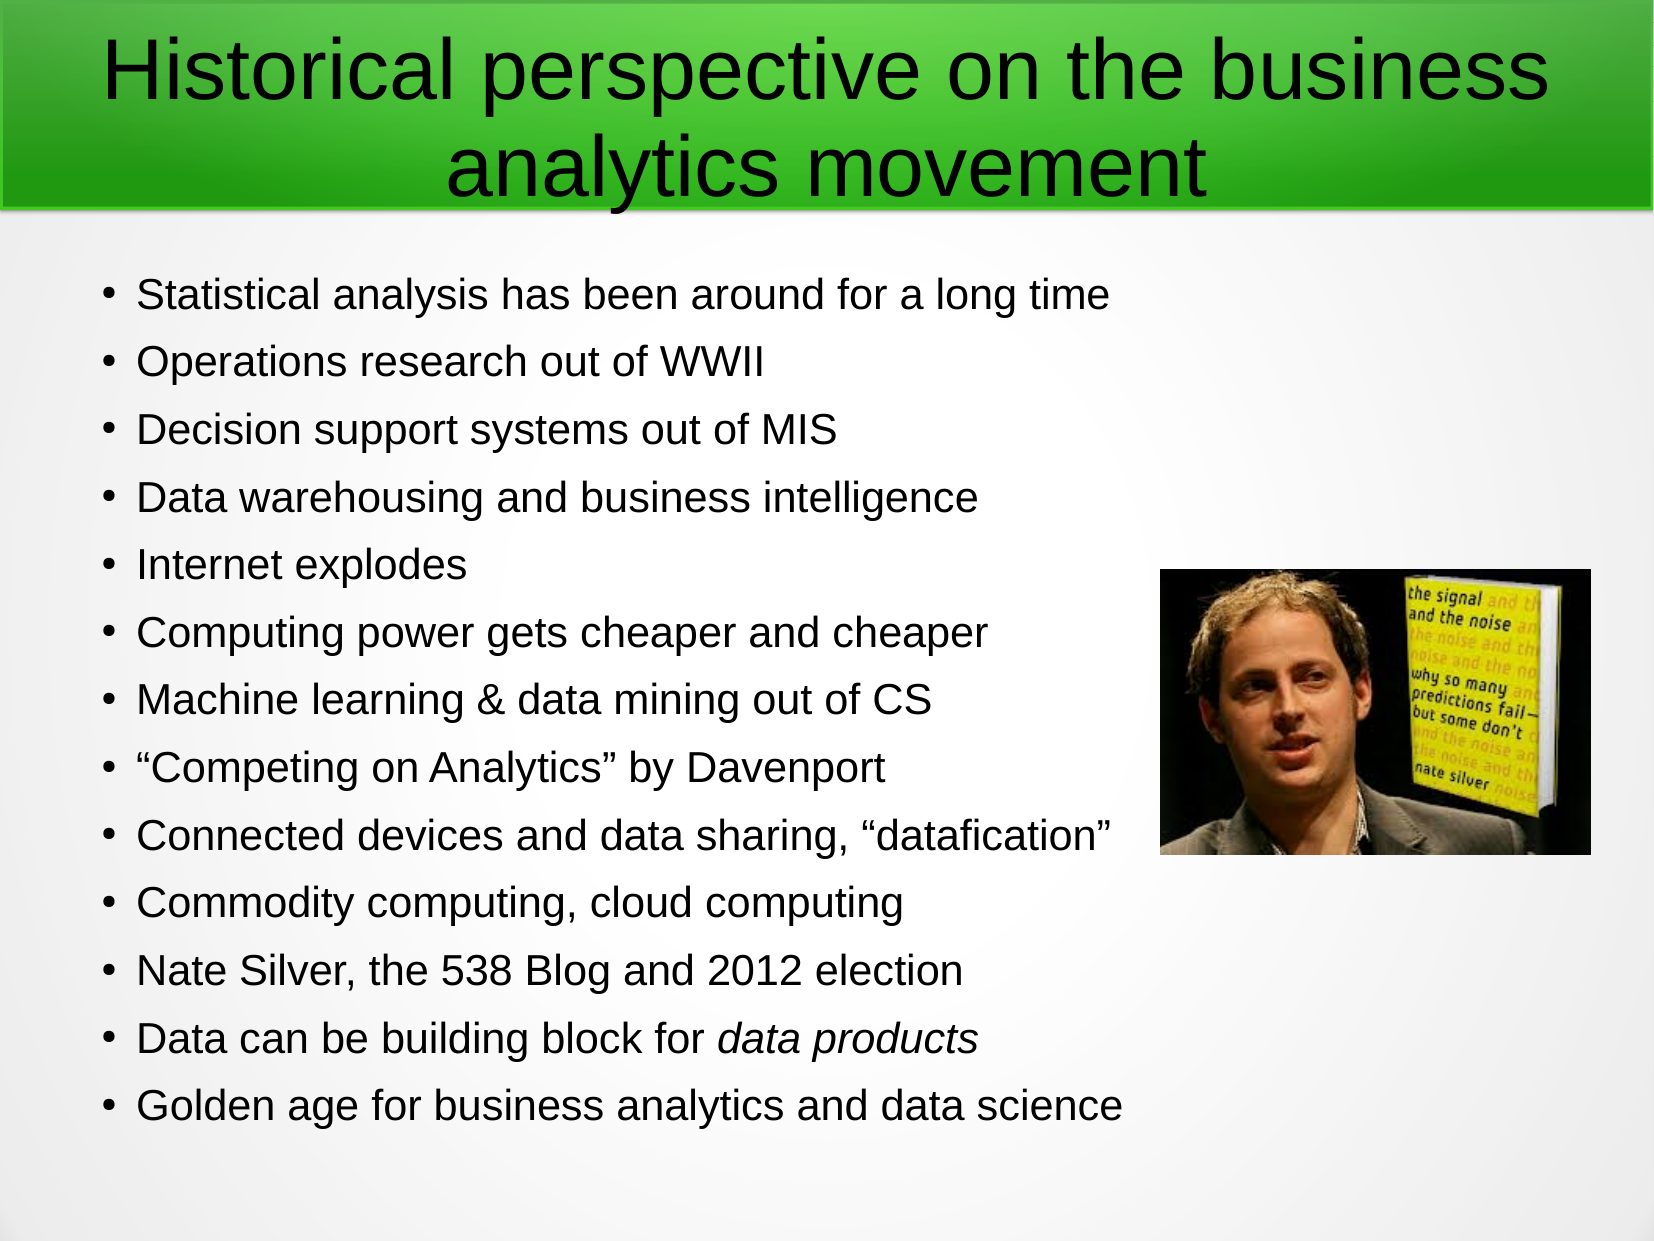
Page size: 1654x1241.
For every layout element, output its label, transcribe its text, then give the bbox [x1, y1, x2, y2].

list Statistical analysis has been around for a long time Operations research out of WWII Decision support systems out of MIS Data warehousing and business intelligence Internet explodes Computing power gets cheaper and cheaper Machine learning & data mining out of CS “Competing on Analytics” by Davenport Connected devices and data sharing, “datafication” Commodity computing, cloud computing Nate Silver, the 538 Blog and 2012 election Data can be building block for data products Golden age for business analytics and data science [90, 270, 1261, 1156]
title Historical perspective on the business analytics movement [82, 21, 1571, 215]
picture [1160, 569, 1591, 856]
